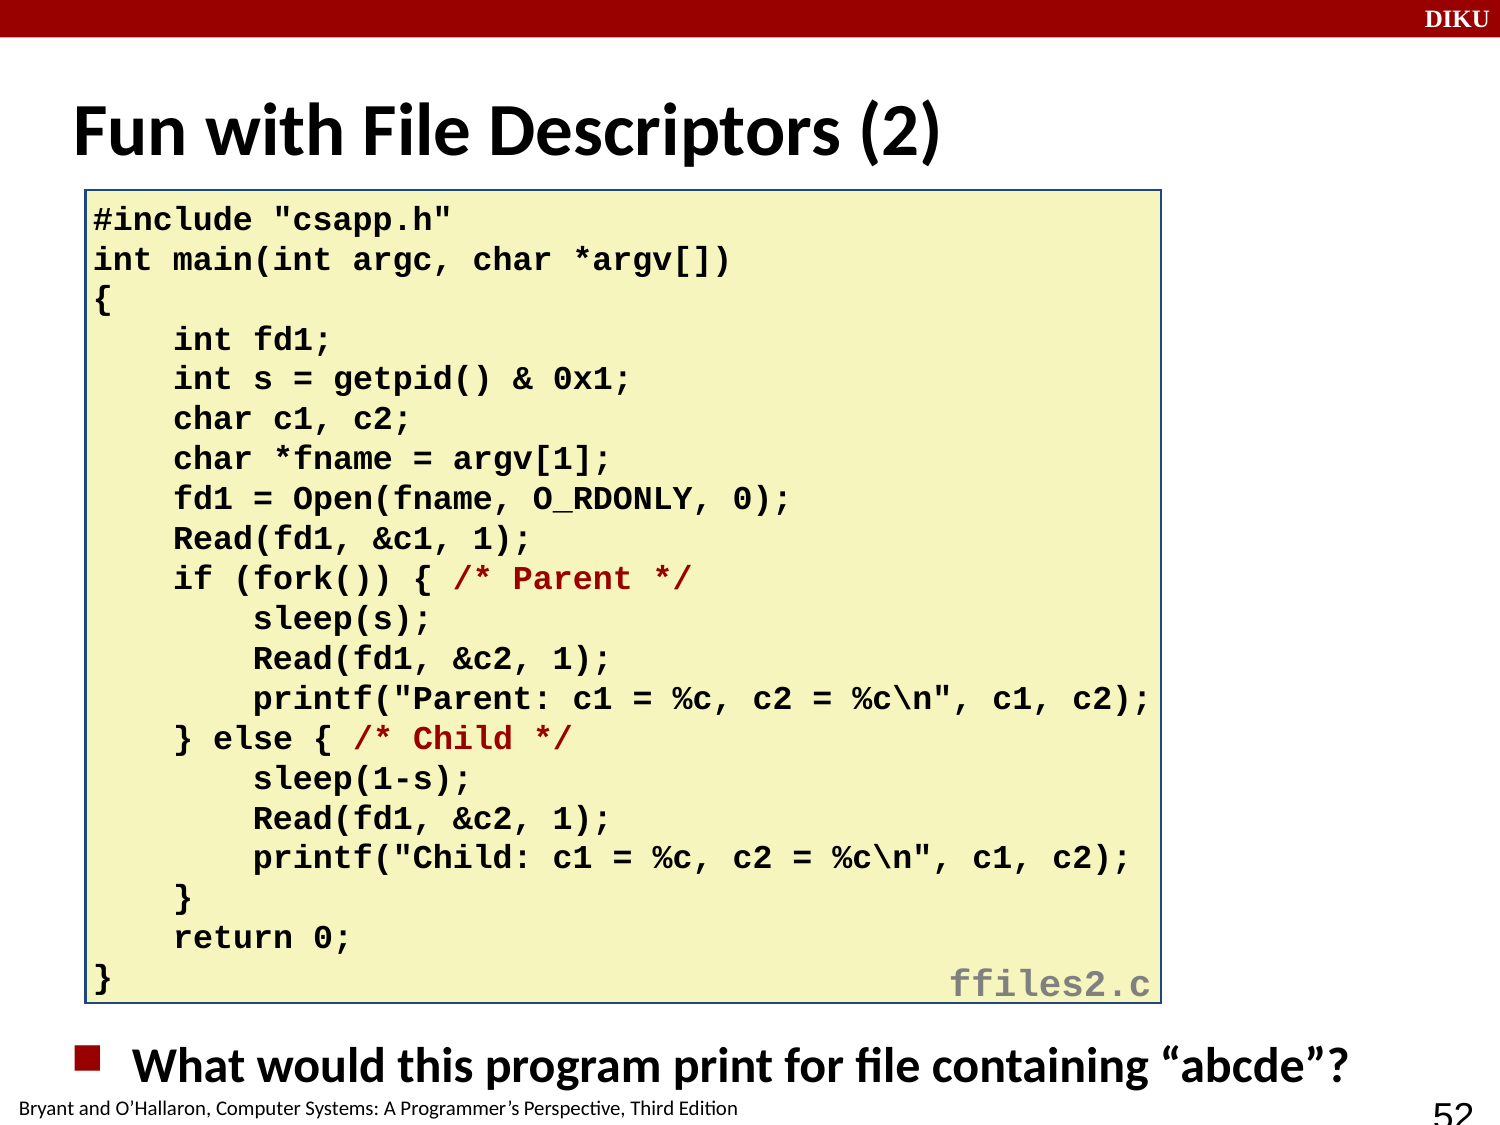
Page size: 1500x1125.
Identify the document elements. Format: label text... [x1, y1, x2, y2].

text_box Fun with File Descriptors (2) [58, 62, 1304, 188]
text_box ffiles2.c [933, 951, 1166, 1012]
text_box What would this program print for file containing “abcde”? [60, 1025, 1424, 1113]
text_box #include "csapp.h" int main(int argc, char *argv[]) { int fd1; int s = getpid() & 0x1; char c1, c2; char *fname = argv[1]; fd1 = Open(fname, O_RDONLY, 0); Read(fd1, &c1, 1); if (fork()) { /* Parent */ sleep(s); Read(fd1, &c2, 1); printf("Parent: c1 = %c, c2 = %c\n", c1, c2); } else { /* Child */ sleep(1-s); Read(fd1, &c2, 1); printf("Child: c1 = %c, c2 = %c\n", c1, c2); } return 0; } [85, 189, 1161, 1003]
